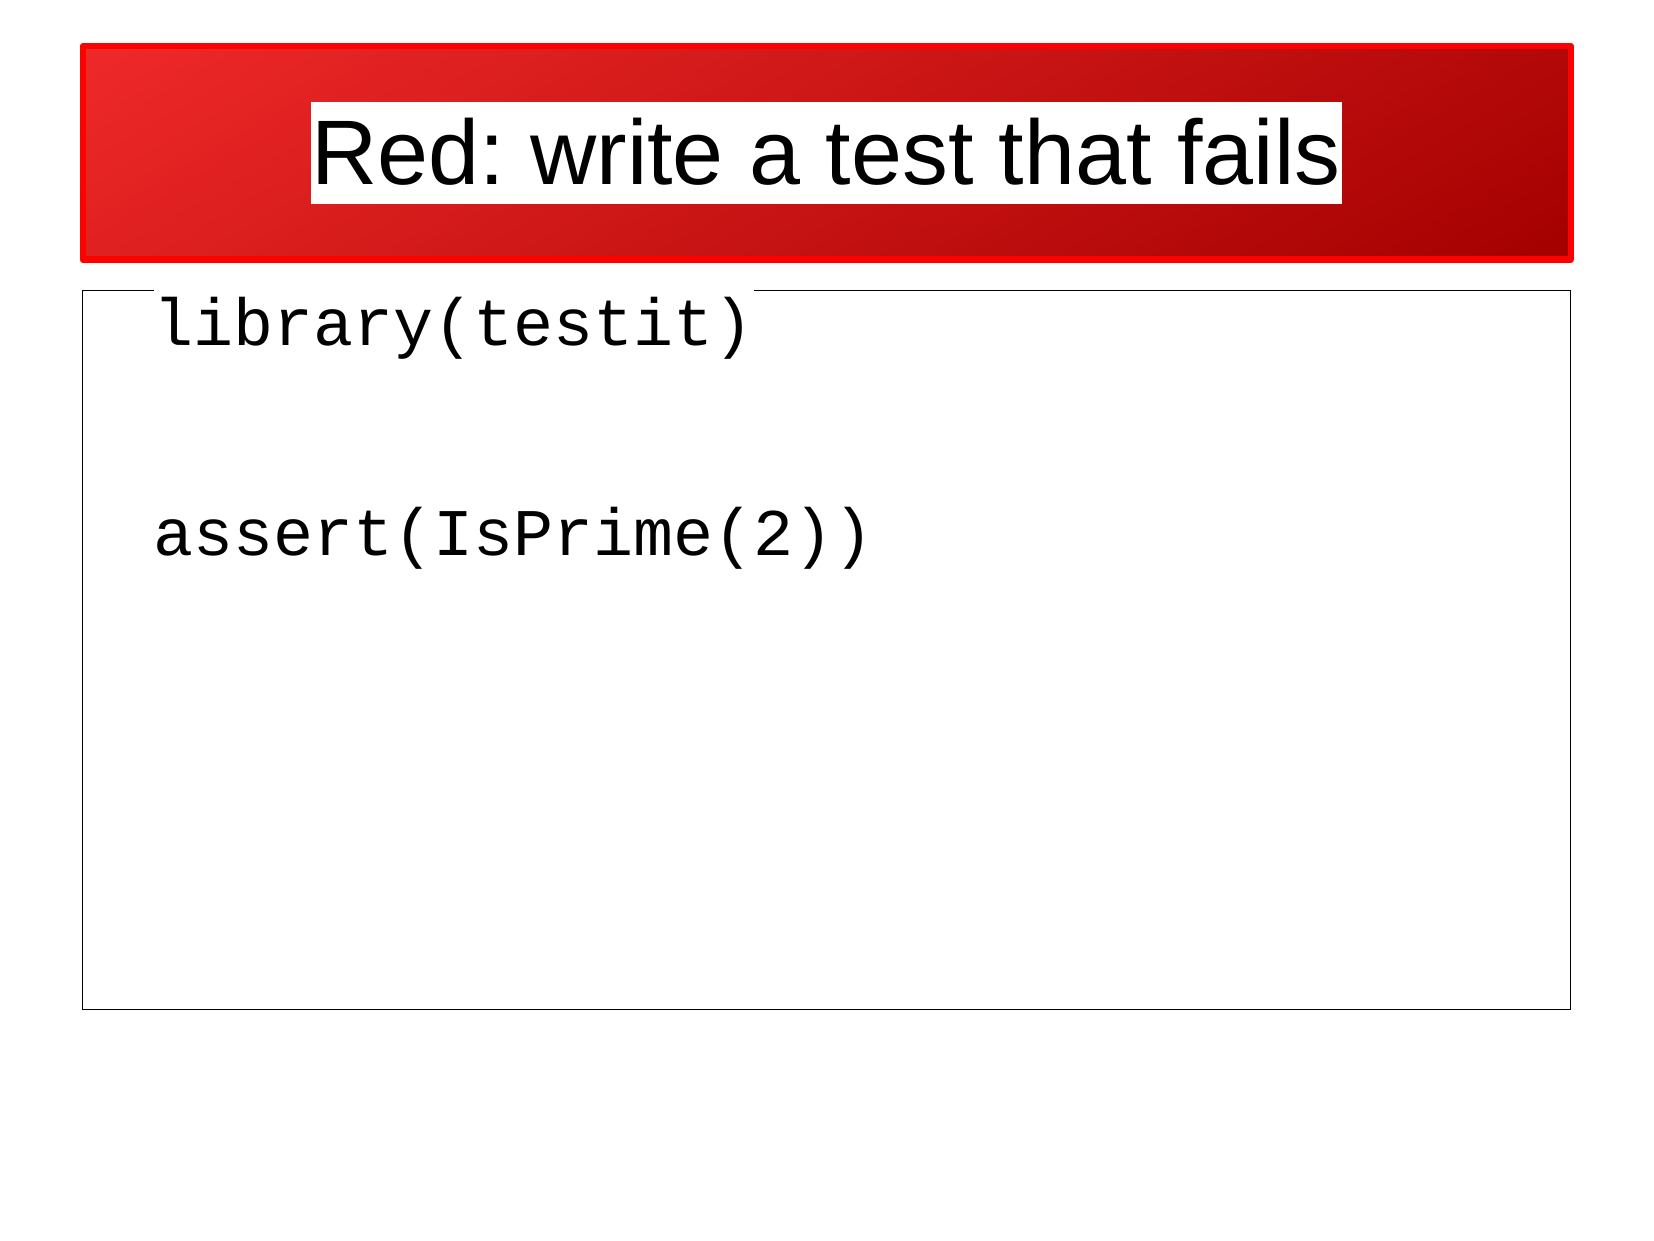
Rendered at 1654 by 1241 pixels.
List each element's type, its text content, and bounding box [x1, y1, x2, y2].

title Red: write a test that fails [82, 46, 1571, 260]
list library(testit) assert(IsPrime(2)) [82, 290, 1571, 1010]
